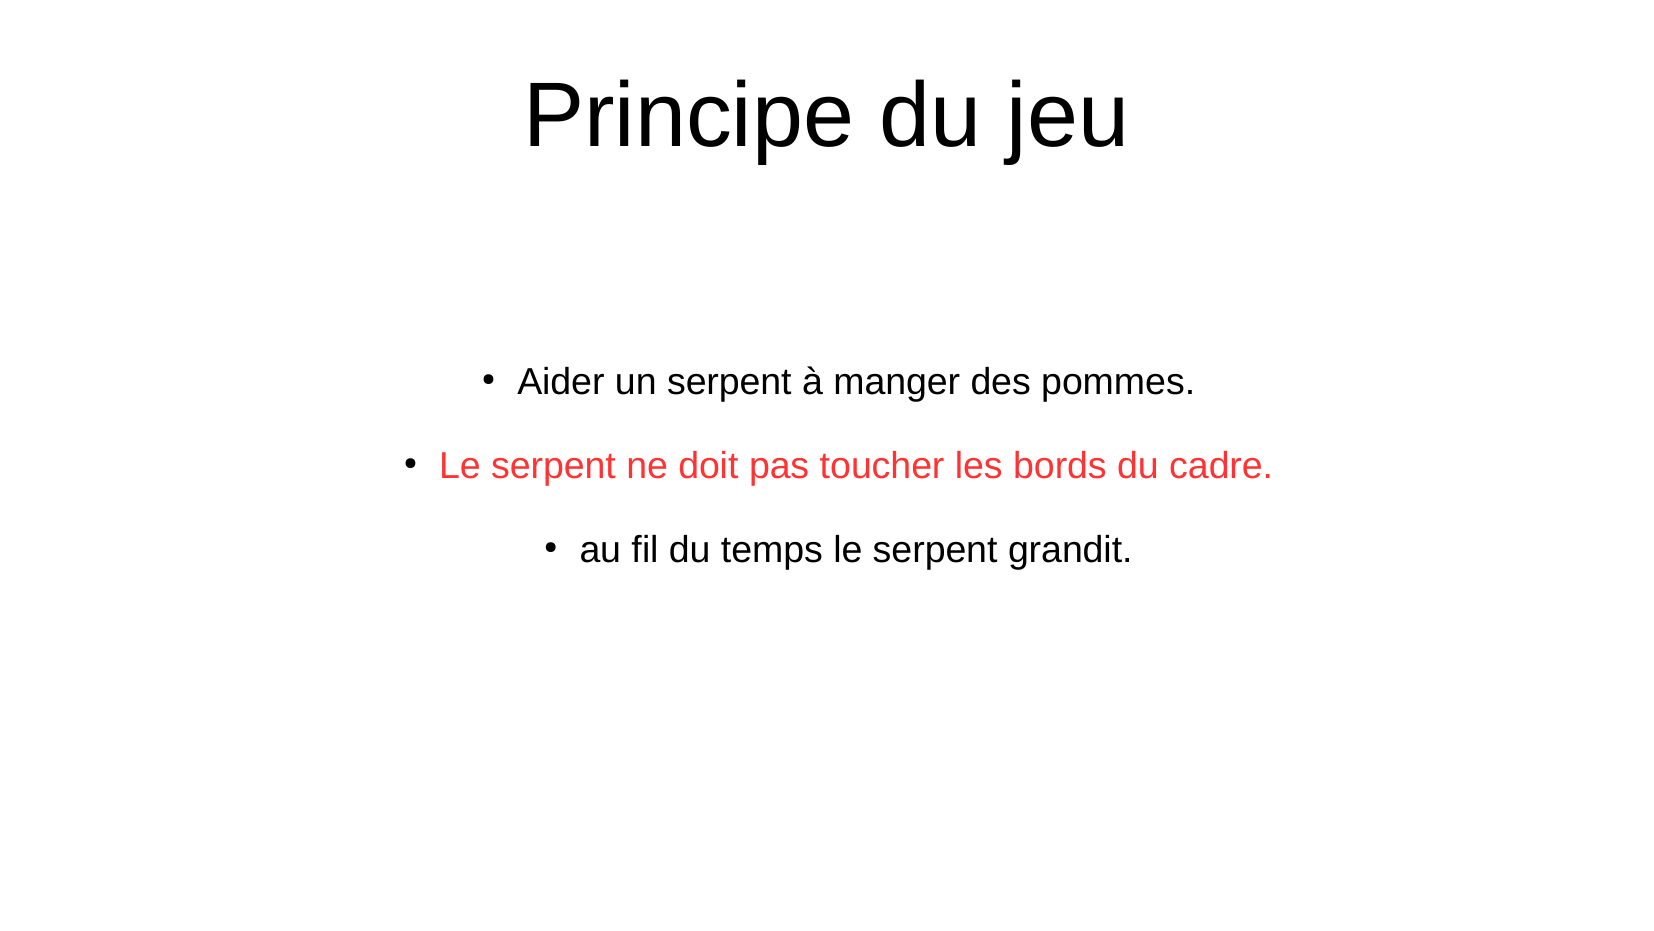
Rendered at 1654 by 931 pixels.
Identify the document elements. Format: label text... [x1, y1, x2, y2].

text_box [814, 437, 845, 495]
title Principe du jeu [82, 37, 1571, 193]
subtitle Aider un serpent à manger des pommes. Le serpent ne doit pas toucher les bords du cadre. au fil du temps le serpent grandit. [94, 251, 1583, 680]
